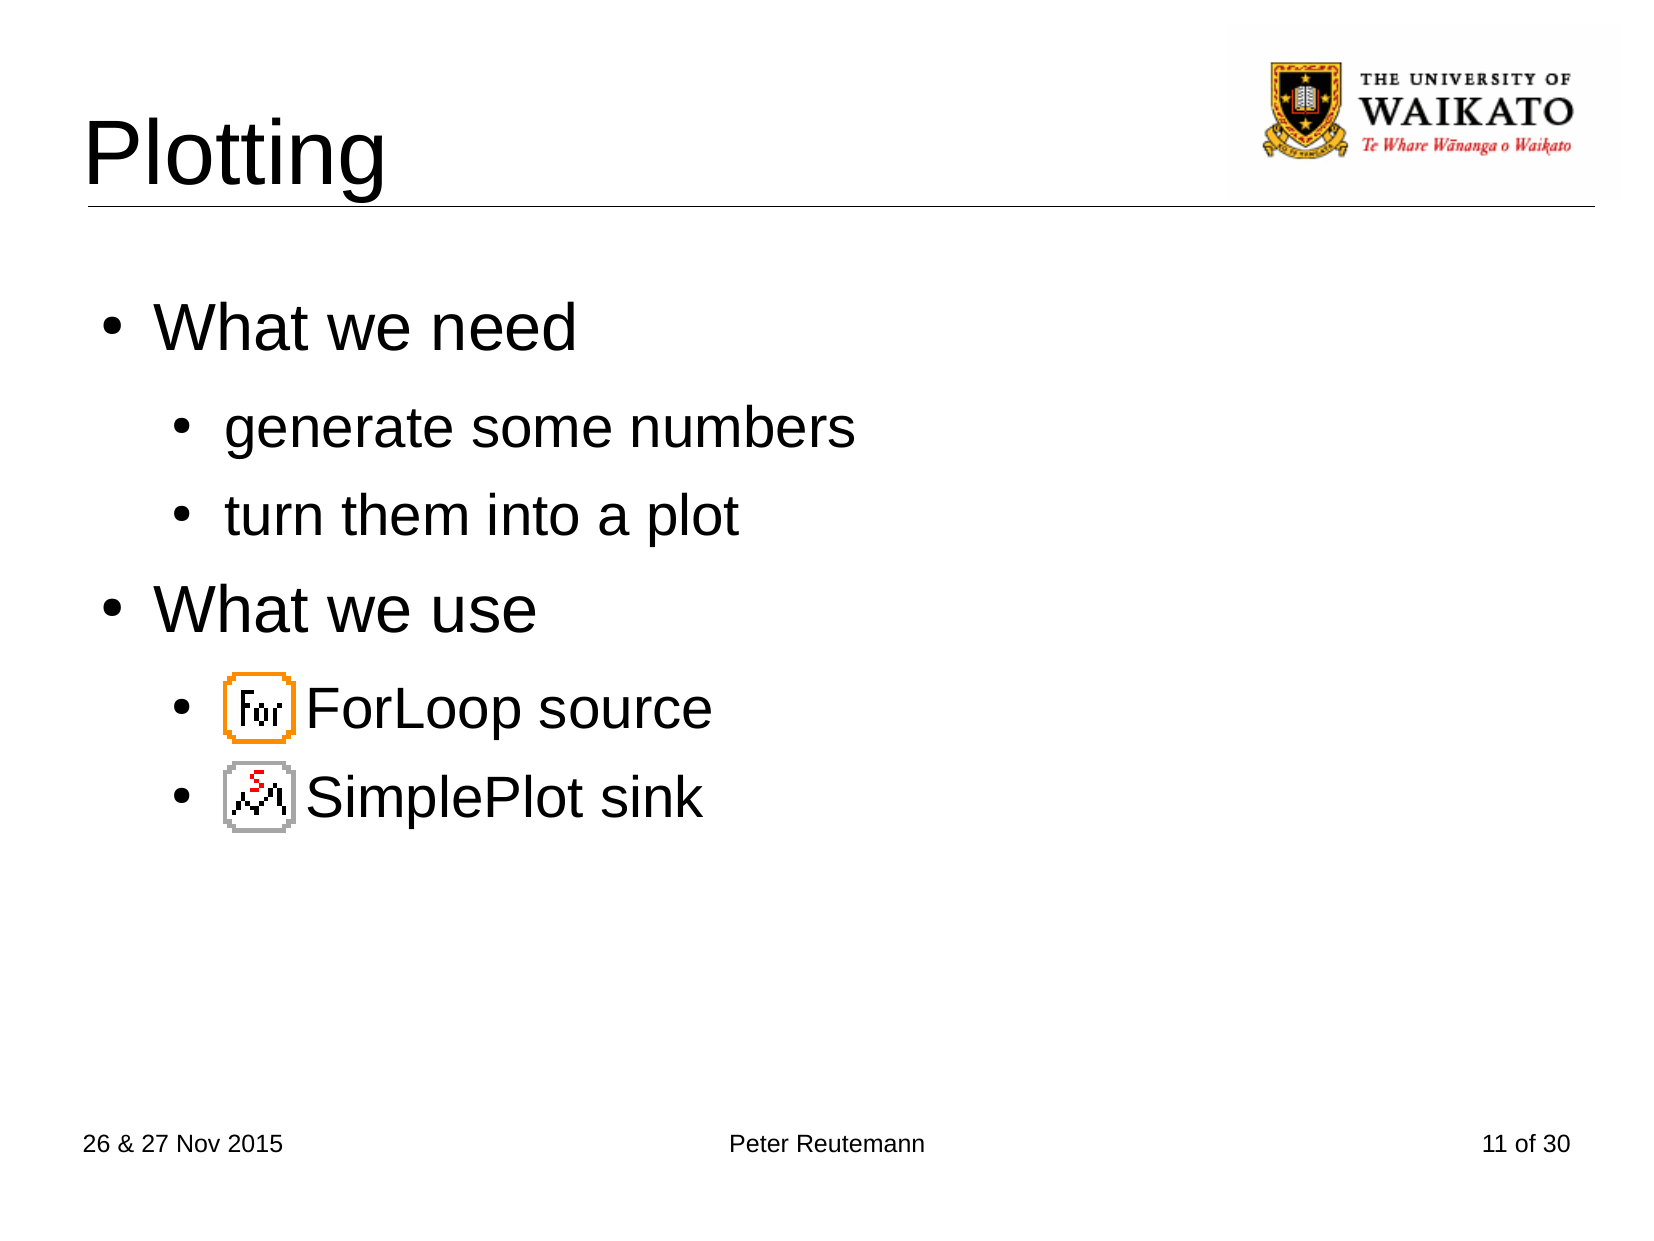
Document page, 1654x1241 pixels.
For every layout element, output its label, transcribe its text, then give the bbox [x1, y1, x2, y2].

picture [1228, 24, 1619, 201]
picture [223, 672, 296, 745]
list What we need generate some numbers turn them into a plot What we use ForLoop source SimplePlot sink [82, 290, 1571, 1010]
picture [223, 761, 296, 833]
title Plotting [82, 49, 1571, 257]
